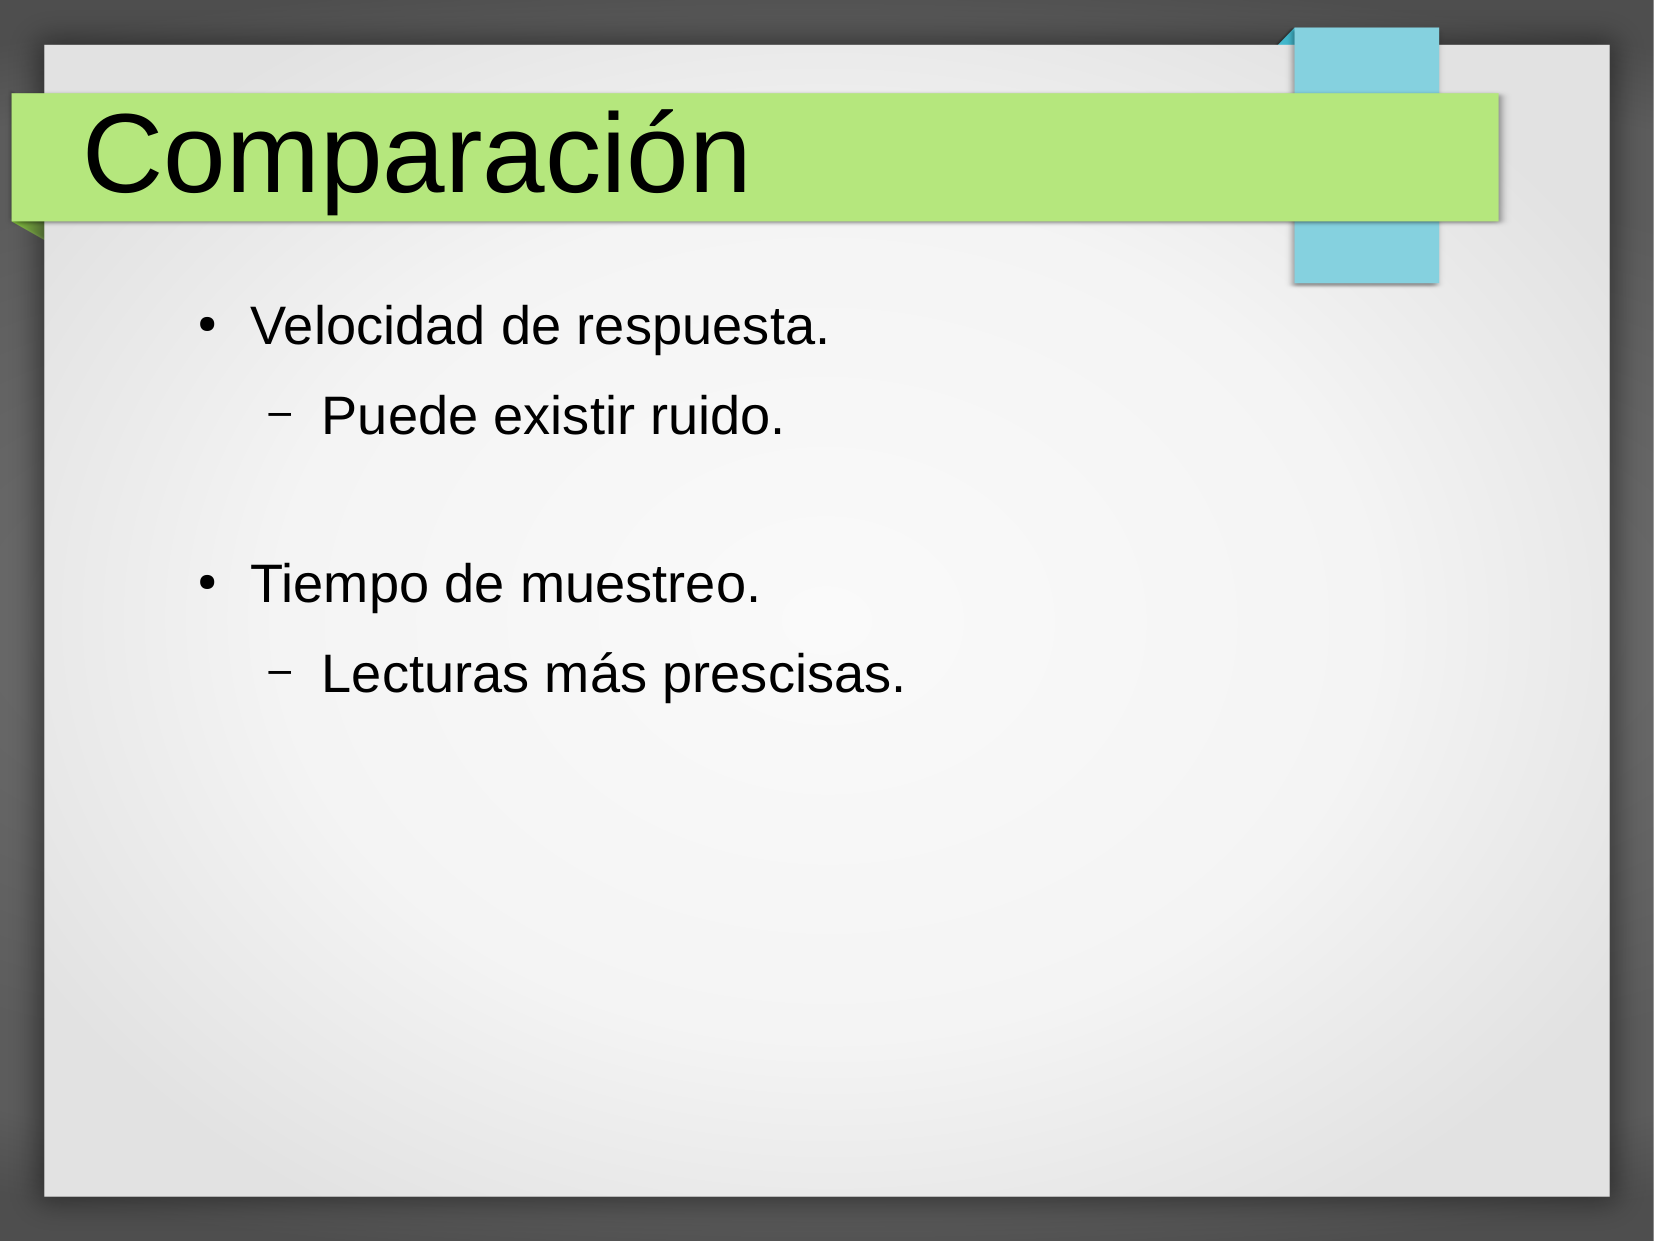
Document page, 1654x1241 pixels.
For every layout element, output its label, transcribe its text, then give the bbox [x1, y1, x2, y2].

title Comparación [82, 90, 1264, 217]
picture [0, 0, 1654, 1241]
list Velocidad de respuesta. Puede existir ruido. Tiempo de muestreo. Lecturas más prescisas. [180, 295, 1571, 1015]
